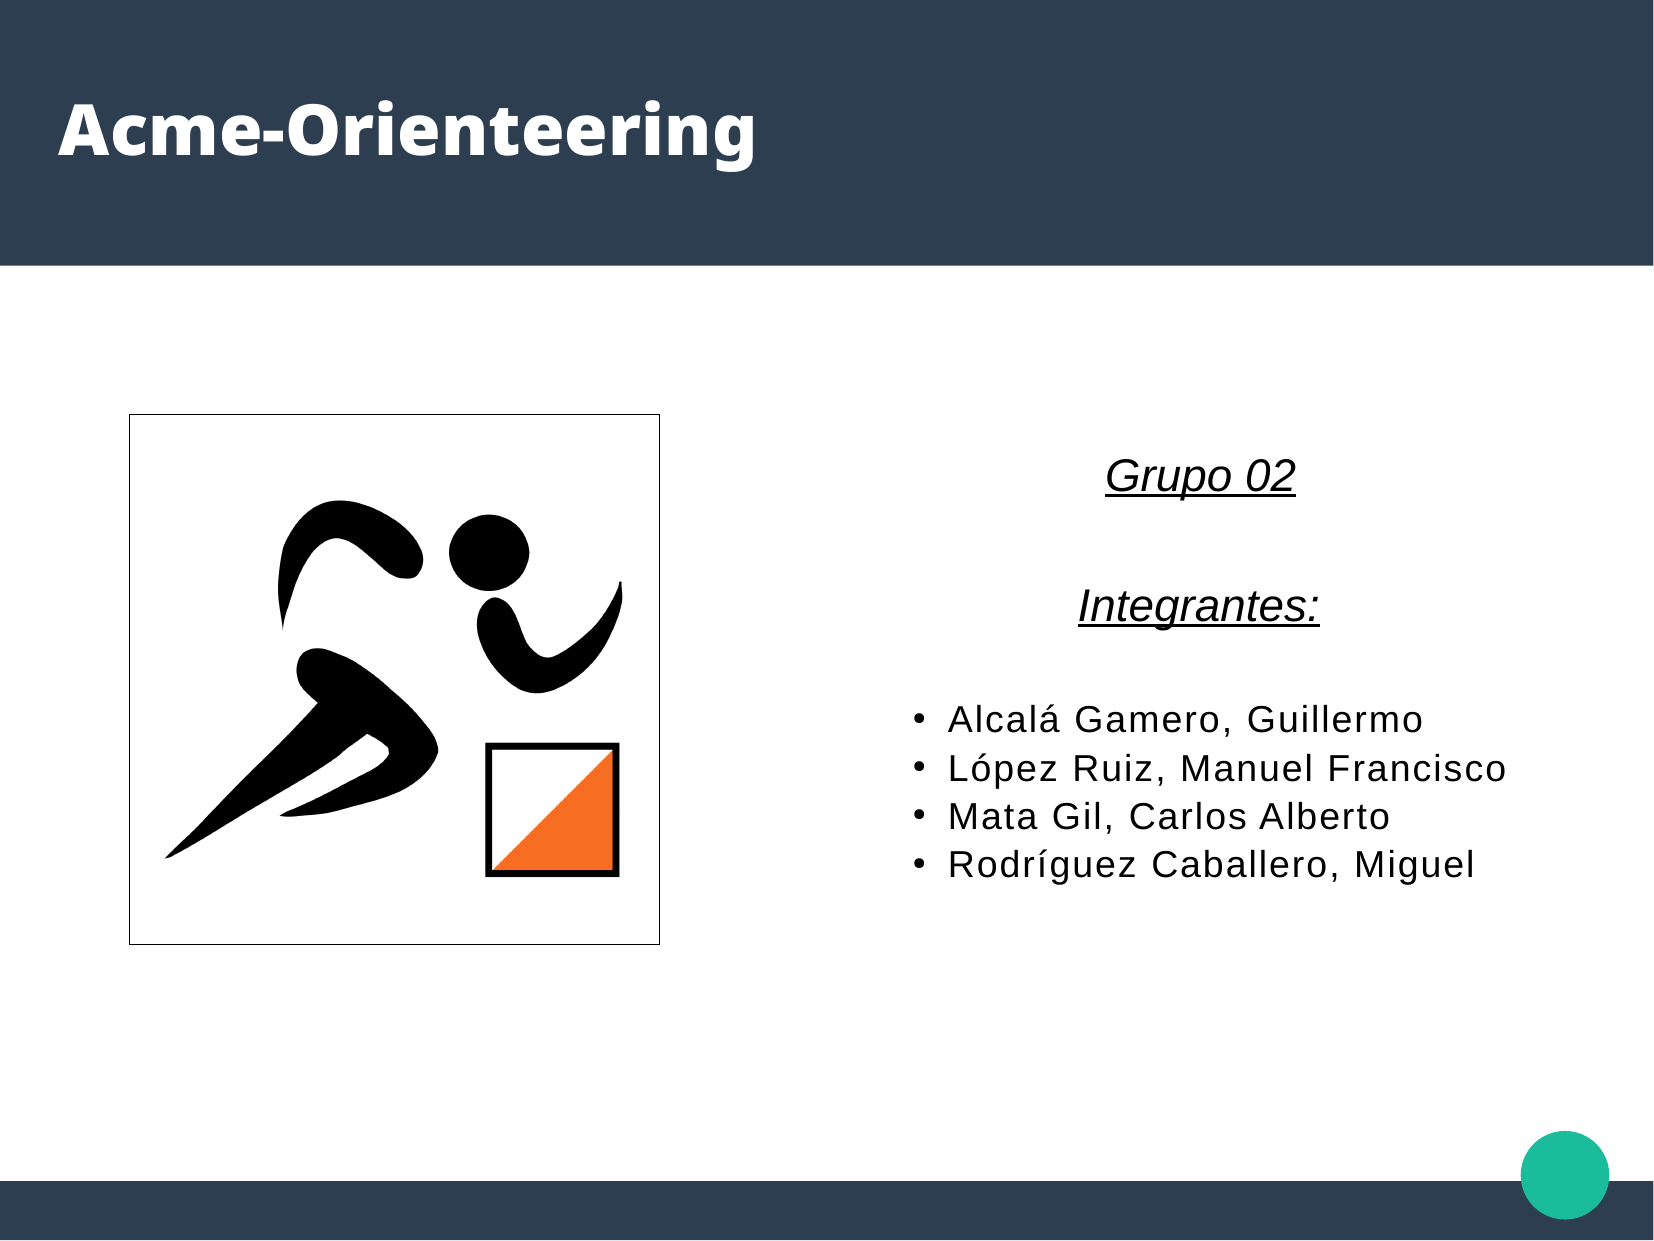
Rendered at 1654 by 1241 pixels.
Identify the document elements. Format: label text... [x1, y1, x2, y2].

title Acme-Orienteering [59, 49, 1595, 207]
picture [129, 414, 660, 945]
text_box Grupo 02 [1090, 442, 1312, 520]
text_box Alcalá Gamero, Guillermo López Ruiz, Manuel Francisco Mata Gil, Carlos Alberto Rodríguez Caballero, Miguel [897, 685, 1548, 959]
text_box Integrantes: [1062, 572, 1335, 650]
